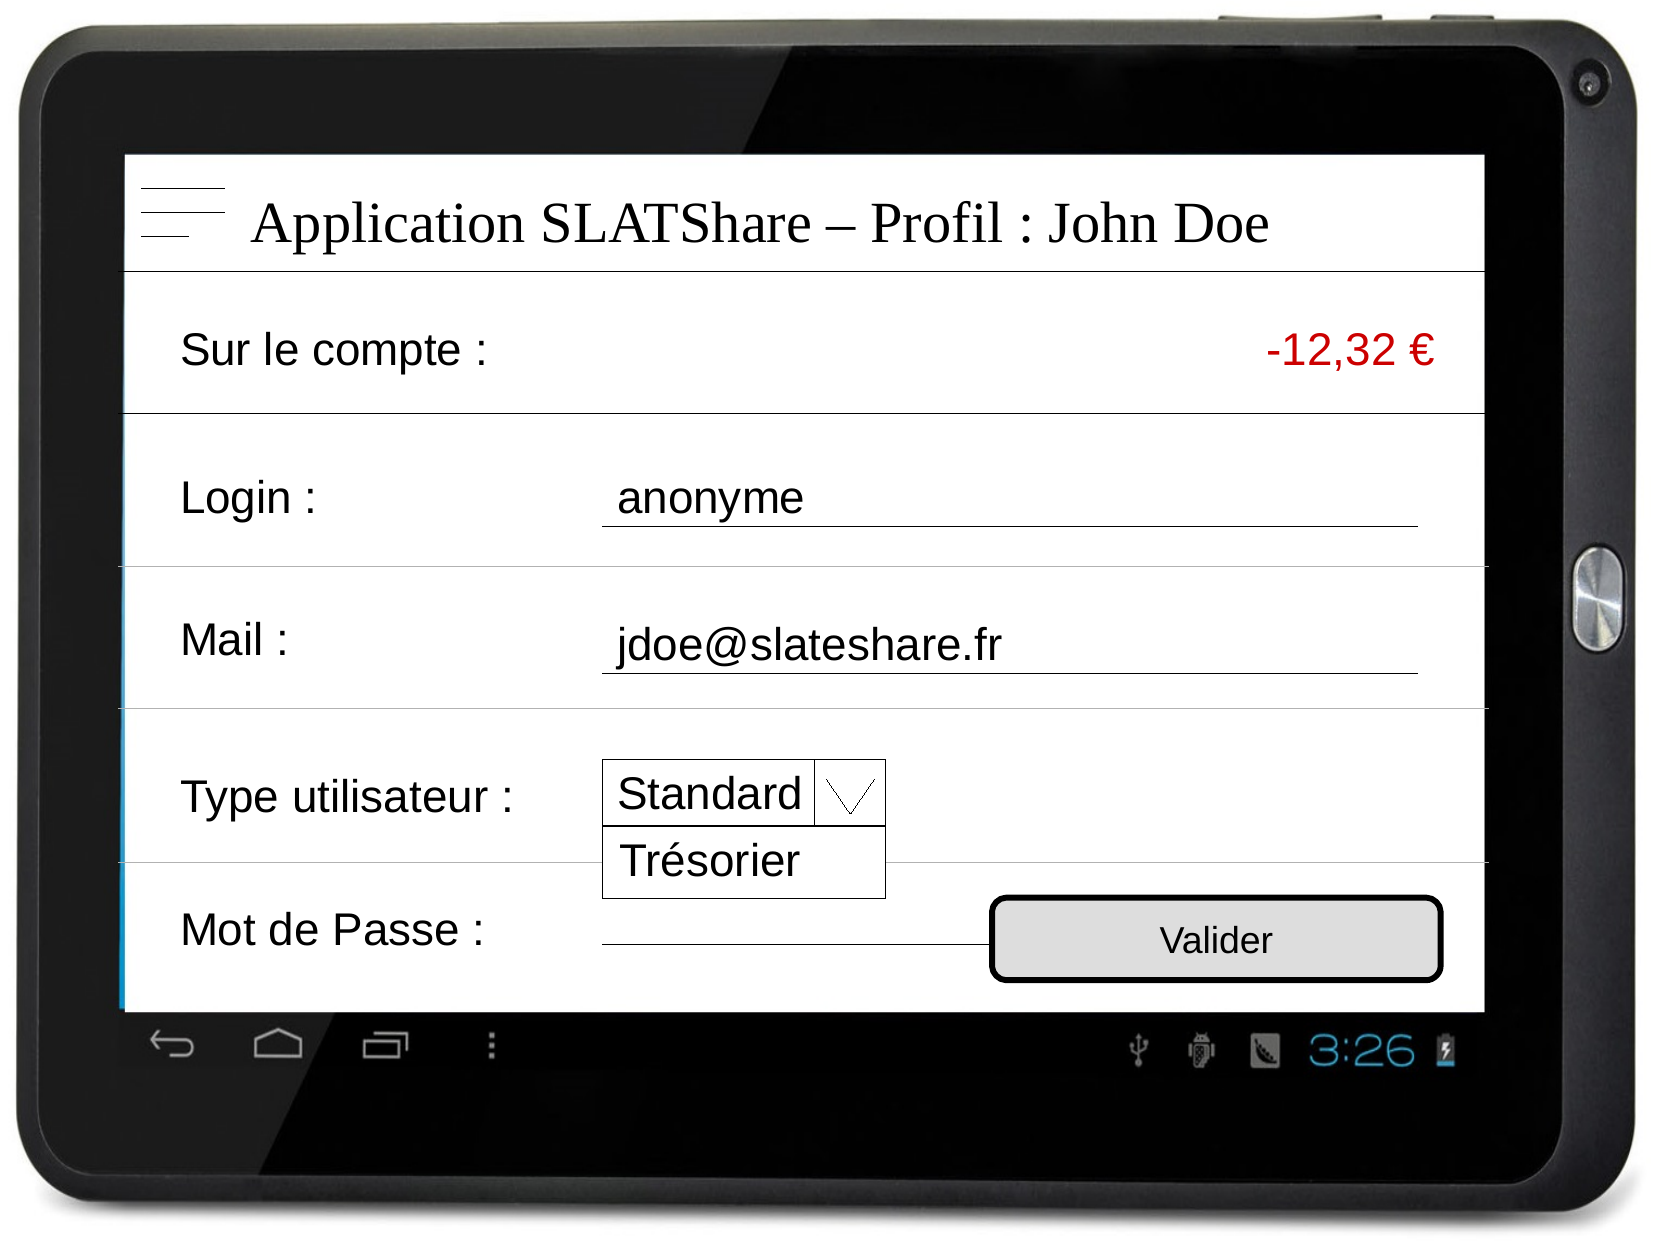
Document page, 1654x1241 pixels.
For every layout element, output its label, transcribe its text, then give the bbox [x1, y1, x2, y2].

text_box Application SLATShare – Profil : John Doe [236, 177, 1477, 258]
text_box anonyme [602, 460, 1016, 526]
text_box Mot de Passe : [165, 891, 886, 975]
text_box -12,32 € [1251, 311, 1453, 390]
text_box Sur le compte : [165, 311, 579, 378]
text_box jdoe@slateshare.fr [602, 607, 1051, 673]
text_box Valider [992, 897, 1441, 981]
text_box Type utilisateur : [165, 759, 602, 843]
text_box Standard [602, 755, 1016, 822]
text_box Standard [603, 760, 814, 822]
text_box Mail : [165, 602, 886, 685]
text_box Login : [165, 460, 579, 527]
text_box [602, 826, 886, 891]
picture [0, 0, 1654, 1241]
text_box Trésorier [604, 822, 1018, 889]
text_box Standard [815, 760, 885, 822]
